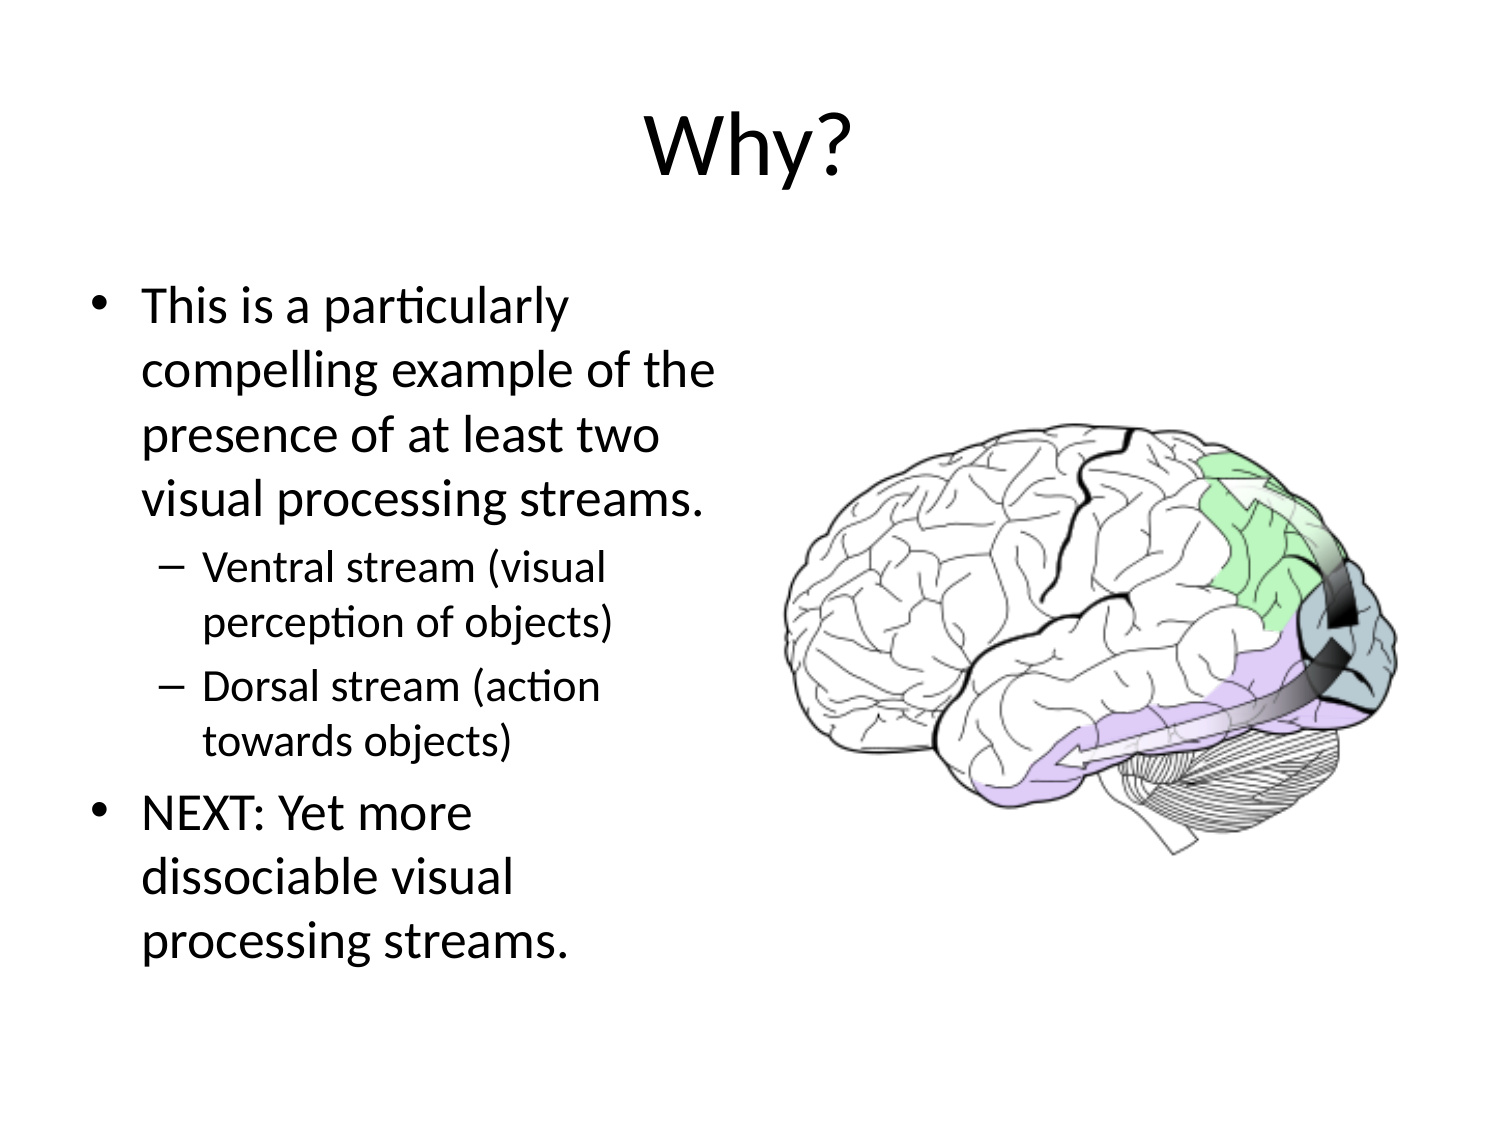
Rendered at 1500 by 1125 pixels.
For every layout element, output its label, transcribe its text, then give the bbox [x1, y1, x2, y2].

title Why? [75, 45, 1425, 233]
list This is a particularly compelling example of the presence of at least two visual processing streams. Ventral stream (visual perception of objects) Dorsal stream (action towards objects) NEXT: Yet more dissociable visual processing streams. [75, 262, 738, 1005]
picture [762, 260, 1425, 1003]
